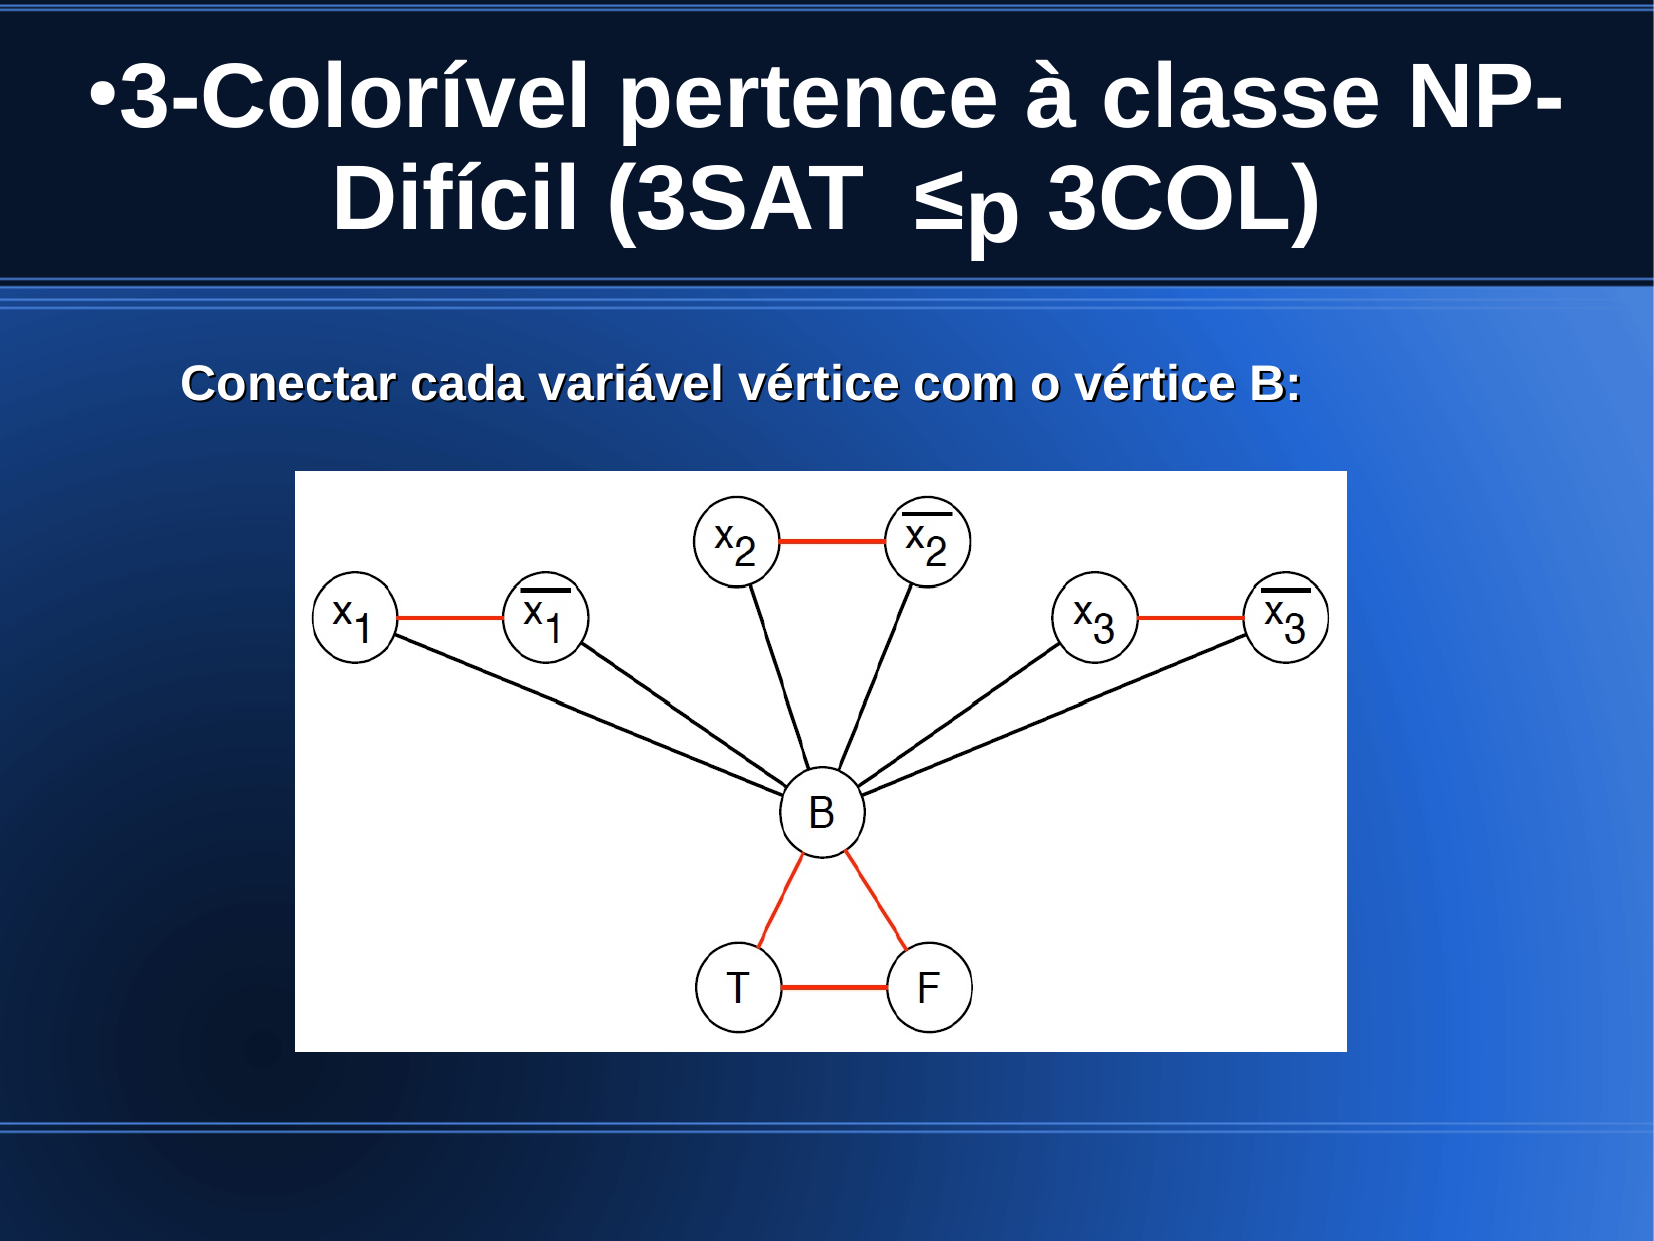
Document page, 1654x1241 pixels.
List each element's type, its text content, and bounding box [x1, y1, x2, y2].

picture [0, 0, 1654, 1241]
title 3-Colorível pertence à classe NP-Difícil (3SAT ≤p 3COL) [82, 44, 1571, 262]
list Conectar cada variável vértice com o vértice B: [82, 355, 1571, 1094]
